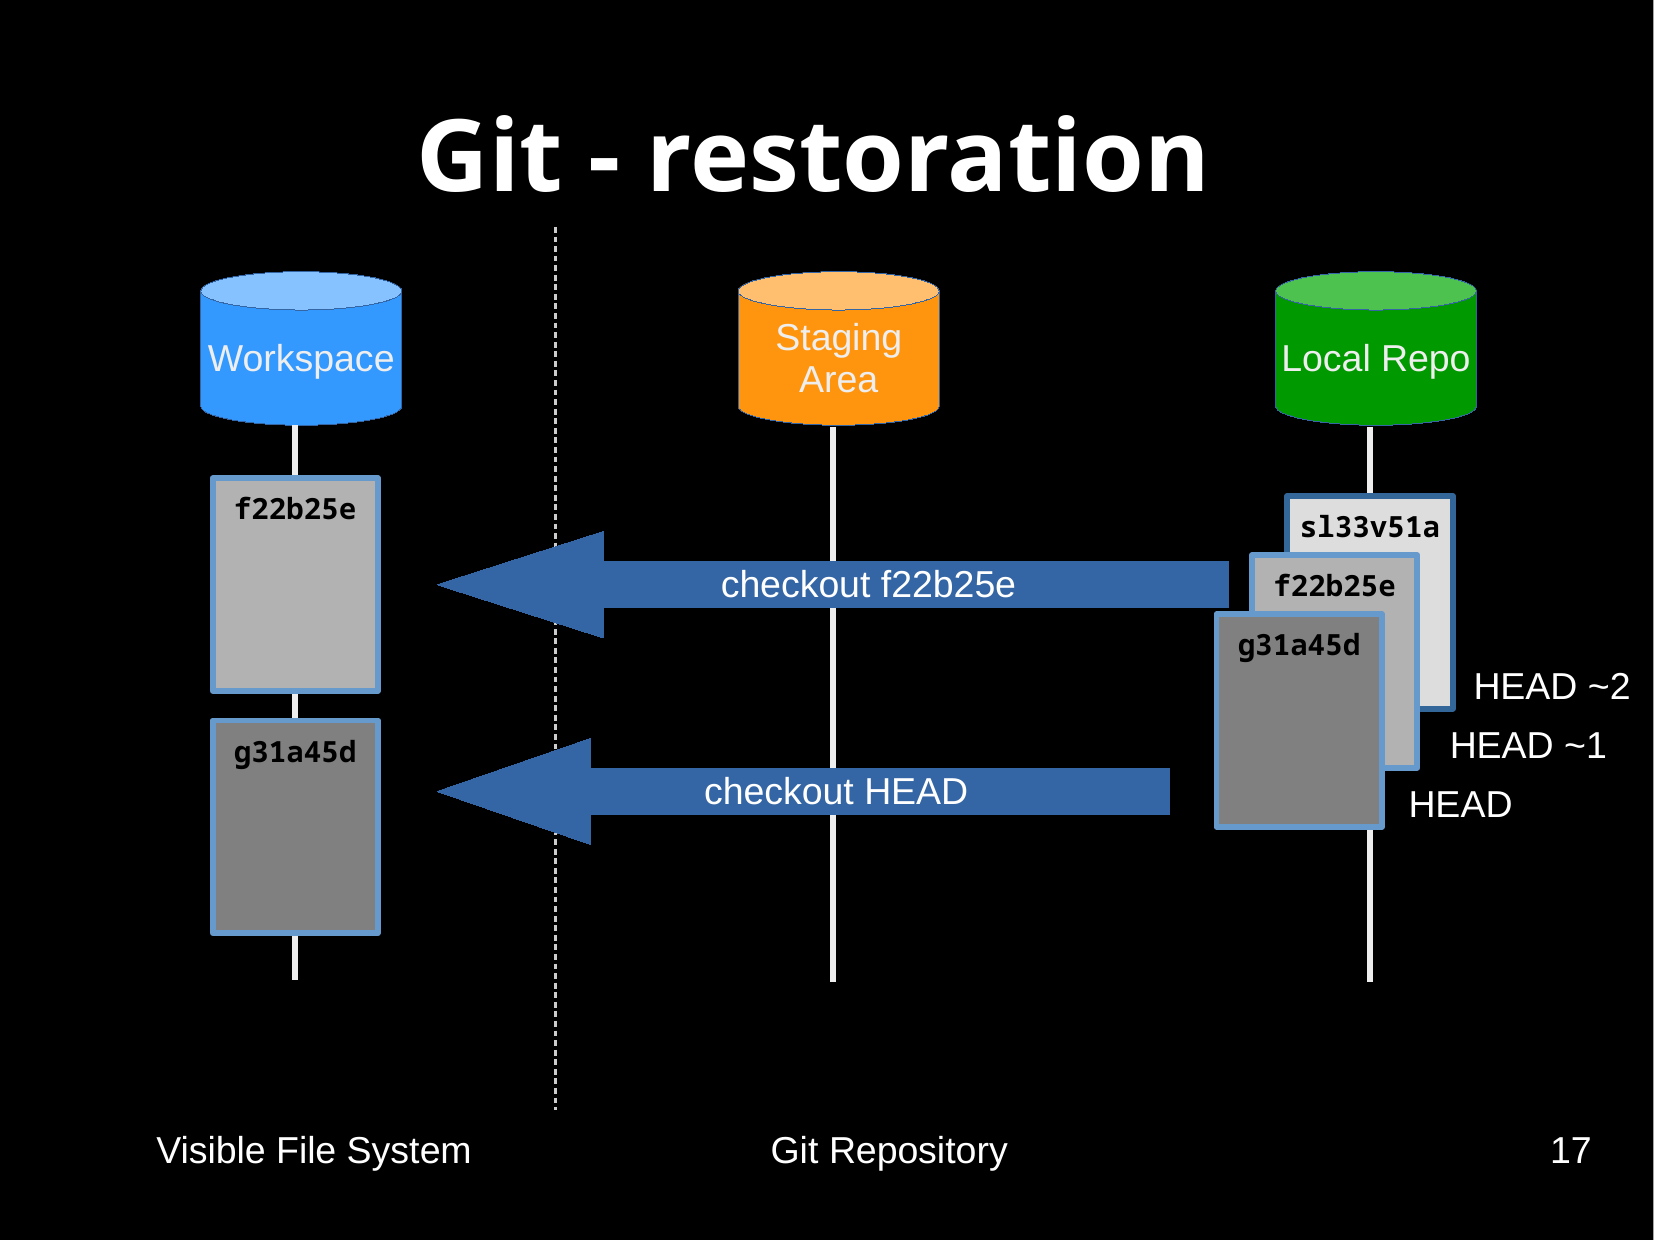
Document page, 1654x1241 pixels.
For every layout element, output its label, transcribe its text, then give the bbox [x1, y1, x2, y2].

title Git - restoration [82, 49, 1571, 257]
text_box checkout f22b25e [437, 531, 1229, 638]
text_box f22b25e [1251, 555, 1418, 768]
text_box HEAD ~2 [1458, 657, 1646, 715]
text_box Git Repository [755, 1122, 1023, 1179]
text_box g31a45d [212, 720, 378, 934]
text_box Visible File System [141, 1122, 487, 1179]
text_box HEAD ~1 [1435, 716, 1623, 774]
text_box Workspace [200, 292, 402, 426]
text_box checkout HEAD [437, 738, 1170, 845]
text_box HEAD [1393, 775, 1528, 833]
text_box Staging Area [738, 292, 940, 426]
text_box 17 [1535, 1122, 1607, 1179]
text_box g31a45d [1216, 614, 1382, 827]
text_box Local Repo [1275, 293, 1477, 426]
text_box f22b25e [212, 478, 378, 691]
text_box sl33v51a [1287, 496, 1453, 709]
